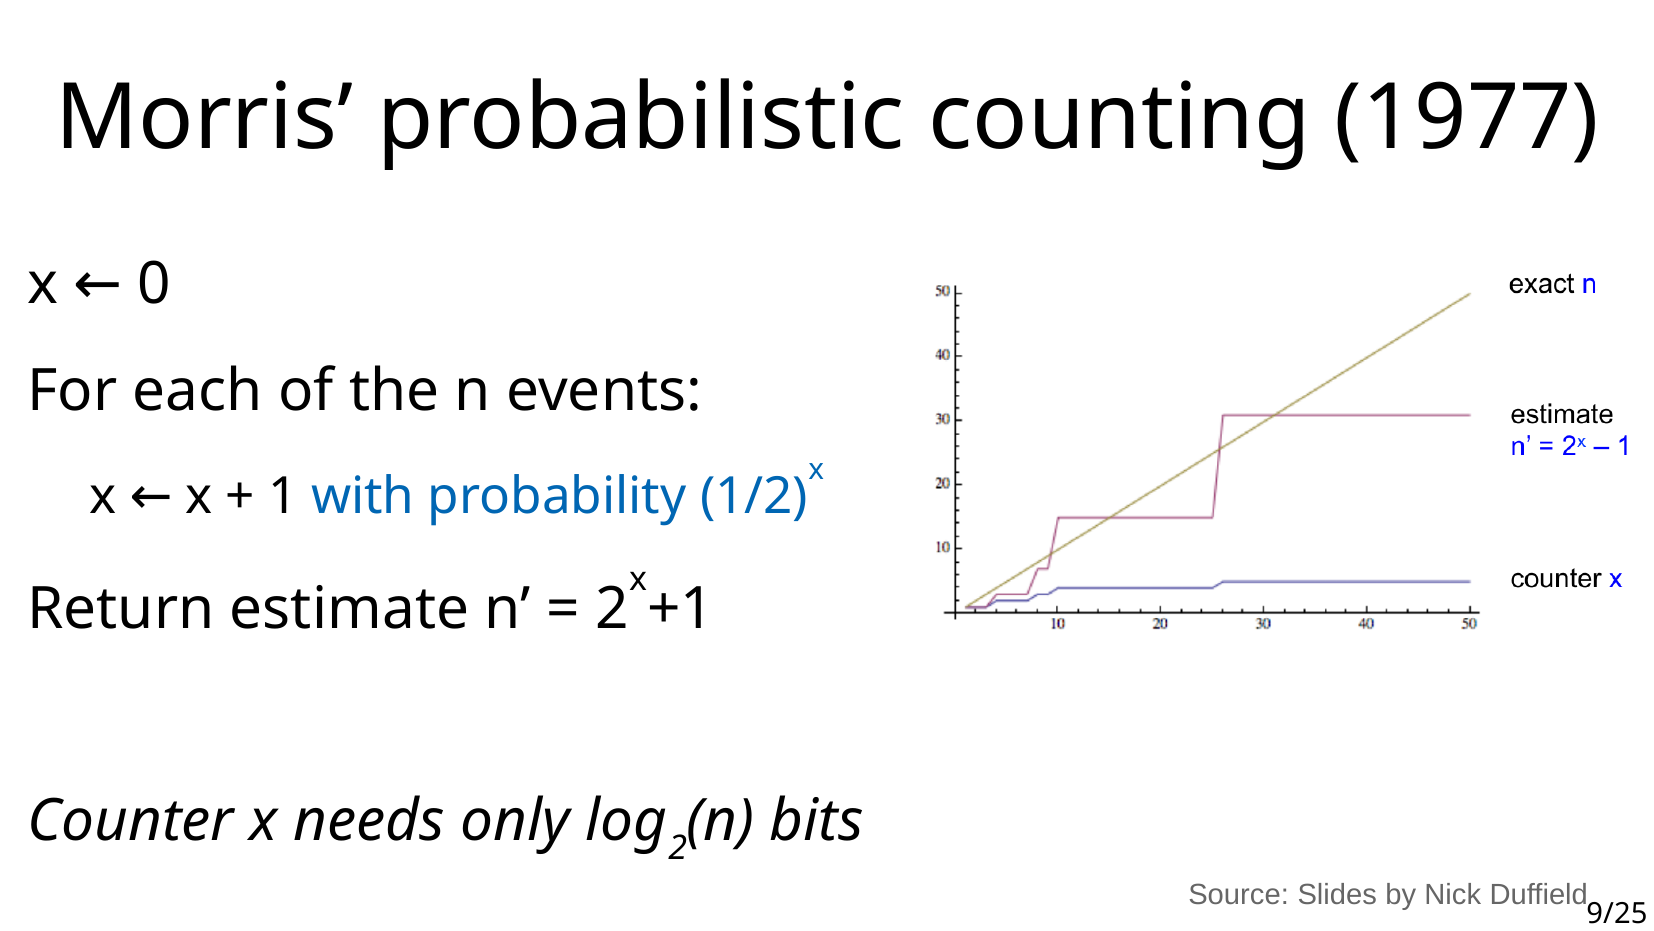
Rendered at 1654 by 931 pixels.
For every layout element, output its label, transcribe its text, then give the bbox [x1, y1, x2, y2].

title Morris’ probabilistic counting (1977) [5, 1, 1652, 226]
list x ← 0 For each of the n events: x ← x + 1 with probability (1/2)x Return estimate n’ = 2x+1 Counter x needs only log2(n) bits [0, 241, 939, 878]
text_box Source: Slides by Nick Duffield [940, 870, 1604, 919]
picture [907, 258, 1636, 630]
